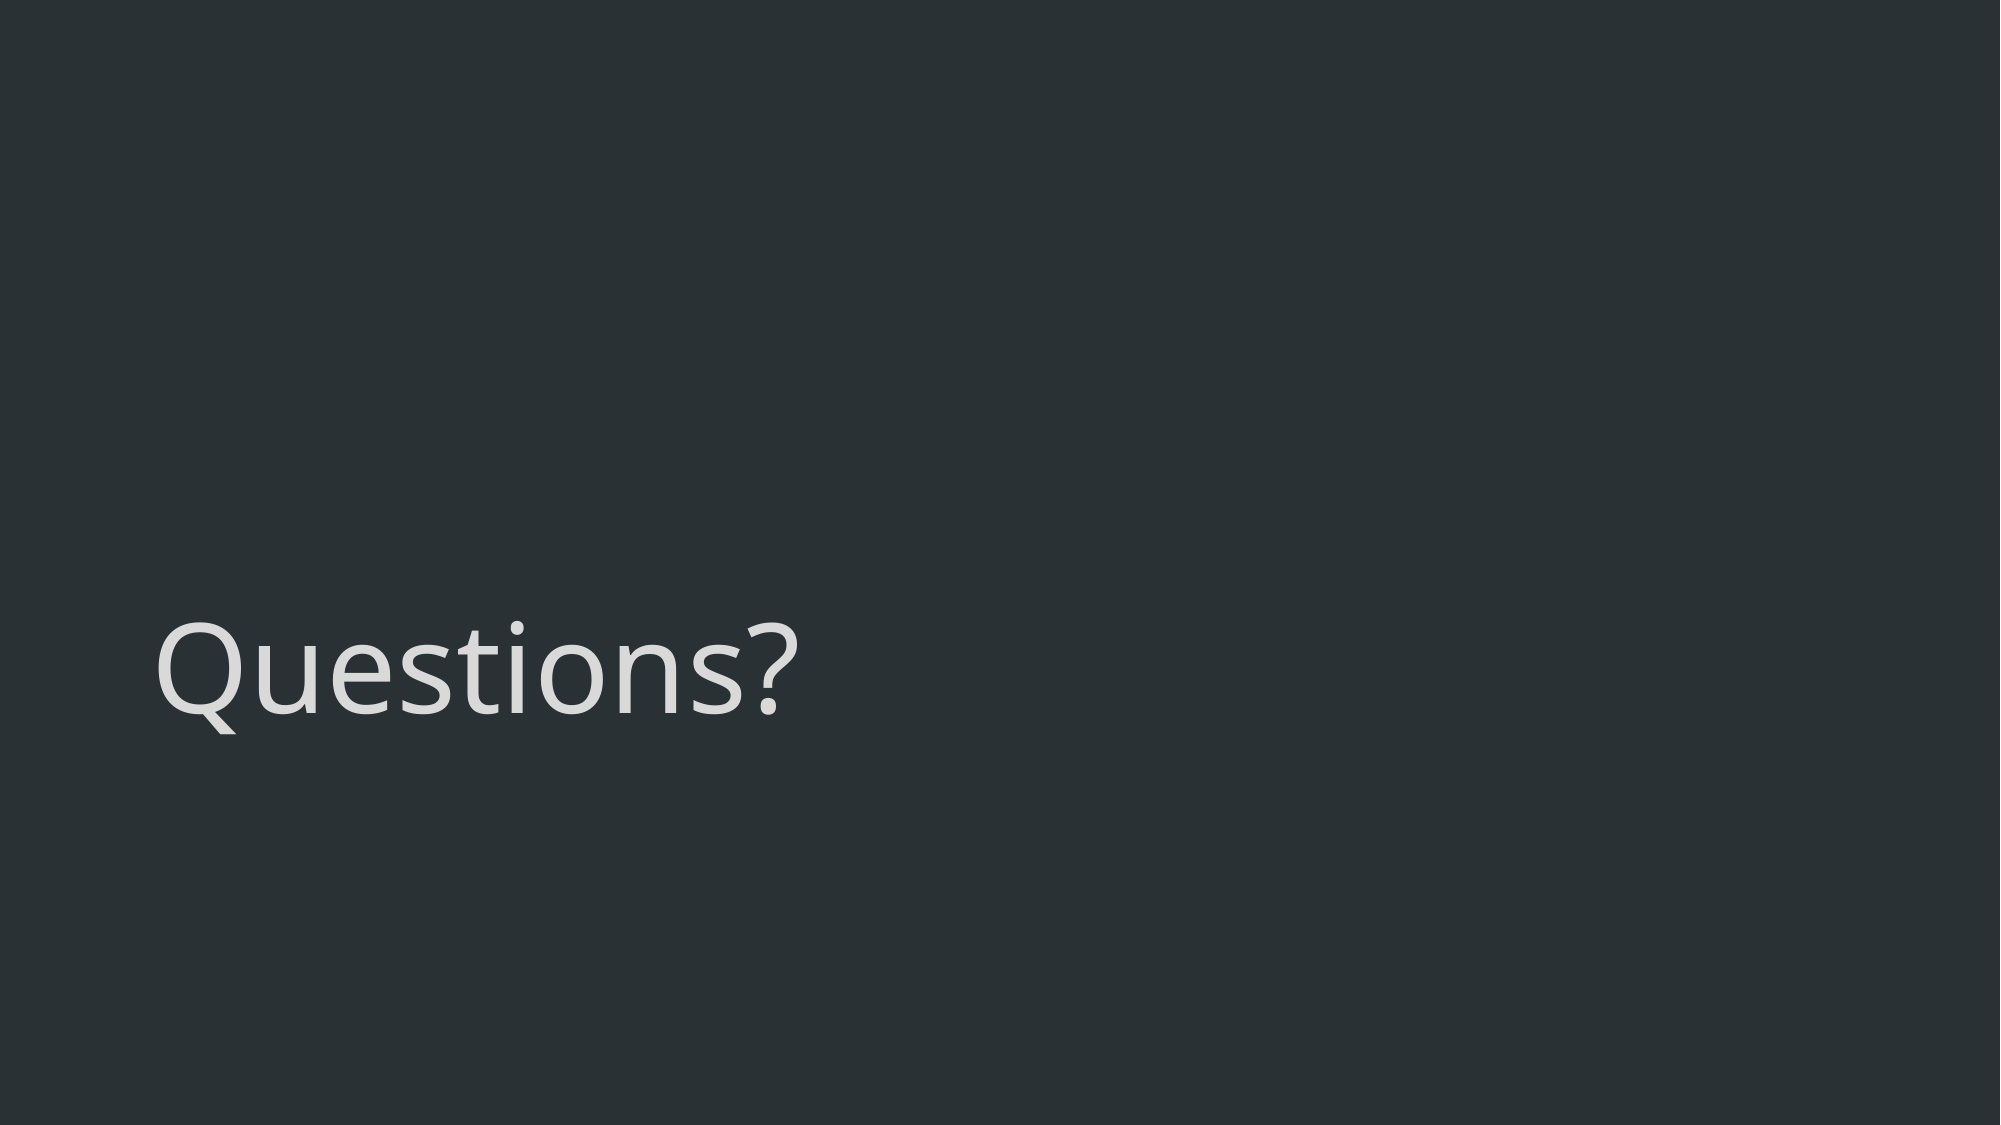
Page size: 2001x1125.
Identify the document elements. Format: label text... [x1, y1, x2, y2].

title Questions? [136, 280, 1862, 749]
